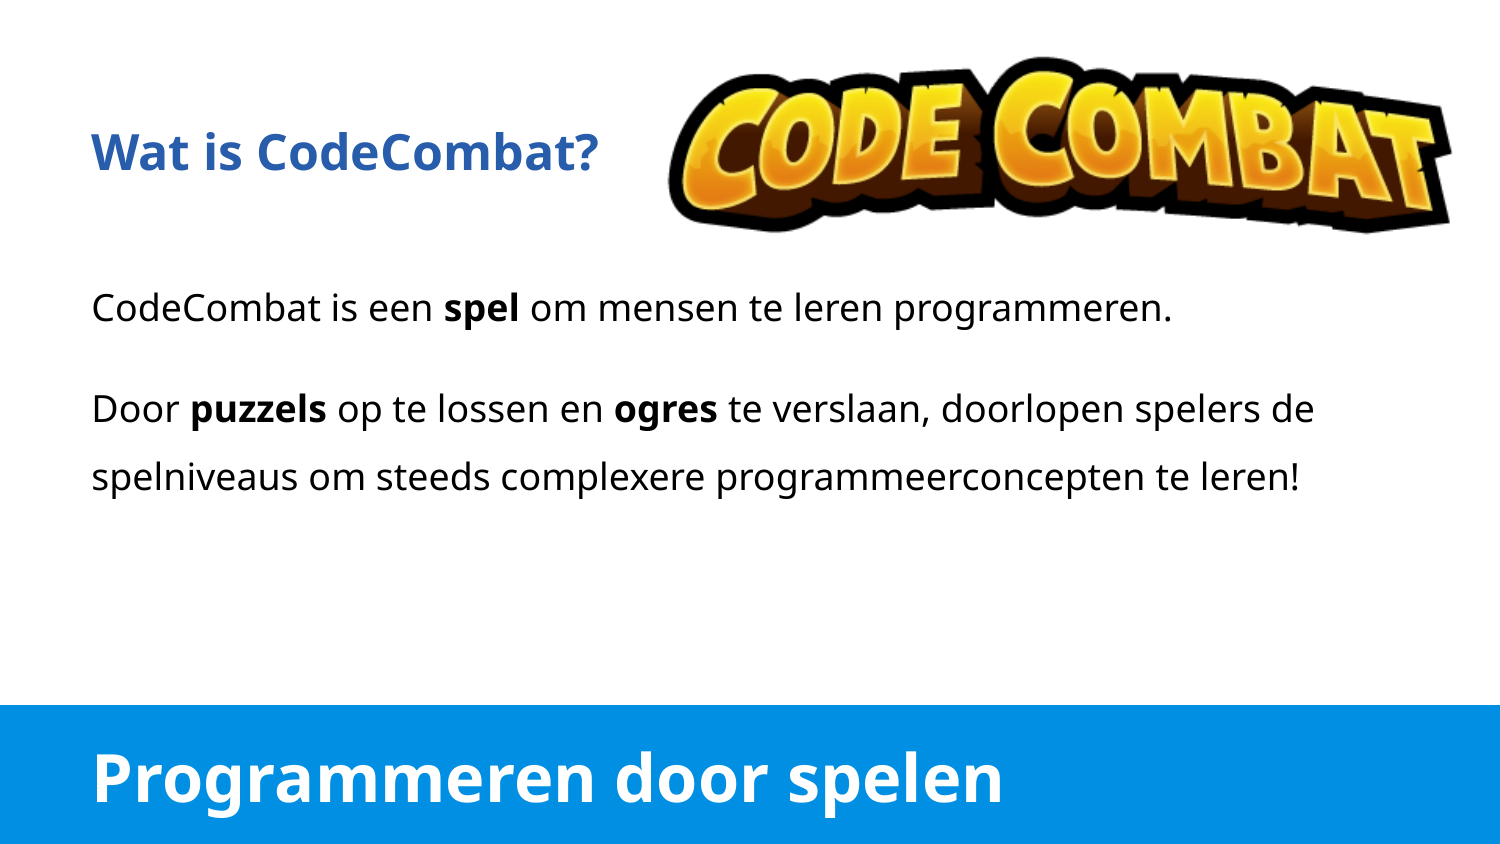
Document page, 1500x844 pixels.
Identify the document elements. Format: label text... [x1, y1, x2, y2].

title Programmeren door spelen [76, 721, 1500, 828]
subtitle Wat is CodeCombat? [76, 75, 618, 152]
picture [0, 705, 1500, 844]
picture [618, 0, 1500, 274]
list CodeCombat is een spel om mensen te leren programmeren. Door puzzels op te lossen en ogres te verslaan, doorlopen spelers de spelniveaus om steeds complexere programmeerconcepten te leren! [76, 168, 1454, 500]
